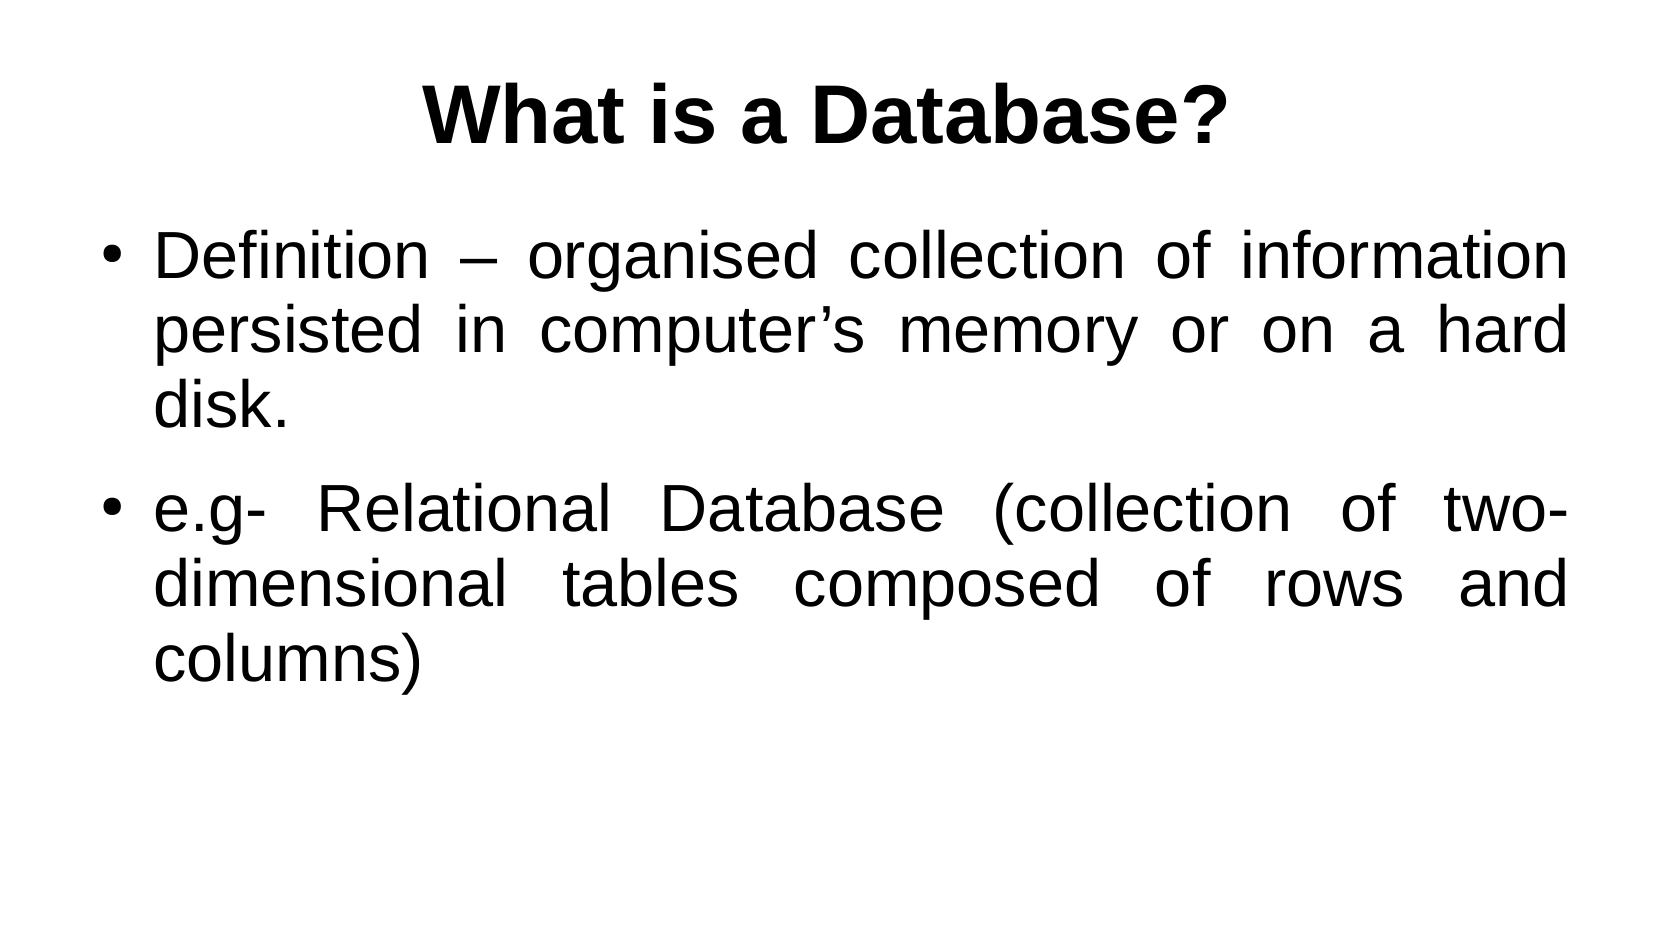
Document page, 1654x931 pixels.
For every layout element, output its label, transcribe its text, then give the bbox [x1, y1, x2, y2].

title What is a Database? [82, 37, 1571, 193]
list Definition – organised collection of information persisted in computer’s memory or on a hard disk. e.g- Relational Database (collection of two-dimensional tables composed of rows and columns) [82, 217, 1571, 839]
